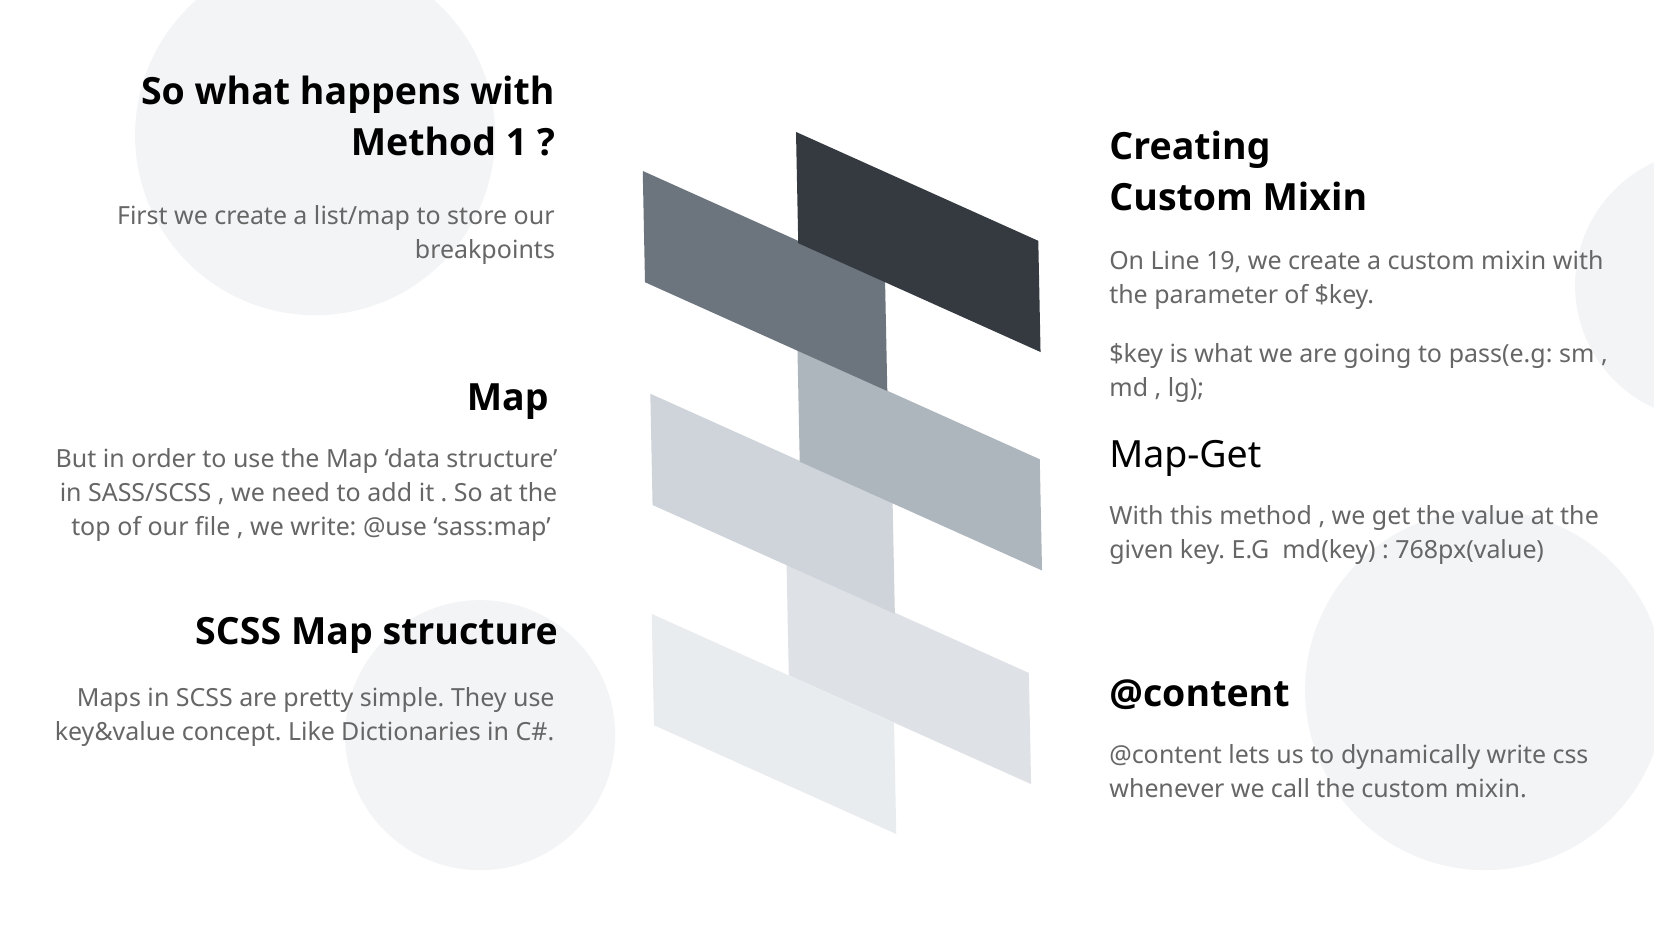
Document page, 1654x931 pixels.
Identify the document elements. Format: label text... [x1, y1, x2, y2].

text_box Maps in SCSS are pretty simple. They use key&value concept. Like Dictionaries in C#. [15, 672, 571, 796]
text_box First we create a list/map to store our breakpoints [15, 190, 571, 313]
text_box Map-Get [1094, 420, 1425, 481]
text_box Creating Custom Mixin [1094, 112, 1425, 230]
text_box With this method , we get the value at the given key. E.G md(key) : 768px(value) [1094, 490, 1650, 614]
text_box So what happens with Method 1 ? [37, 57, 571, 191]
text_box @content [1094, 659, 1425, 726]
text_box On Line 19, we create a custom mixin with the parameter of $key. $key is what we are going to pass(e.g: sm , md , lg); [1094, 235, 1650, 411]
text_box SCSS Map structure [78, 597, 574, 673]
text_box Map [243, 362, 574, 429]
text_box @content lets us to dynamically write css whenever we call the custom mixin. [1094, 729, 1650, 853]
text_box But in order to use the Map ‘data structure’ in SASS/SCSS , we need to add it . So at the top of our file , we write: @use ‘sass:map’ [18, 432, 574, 608]
